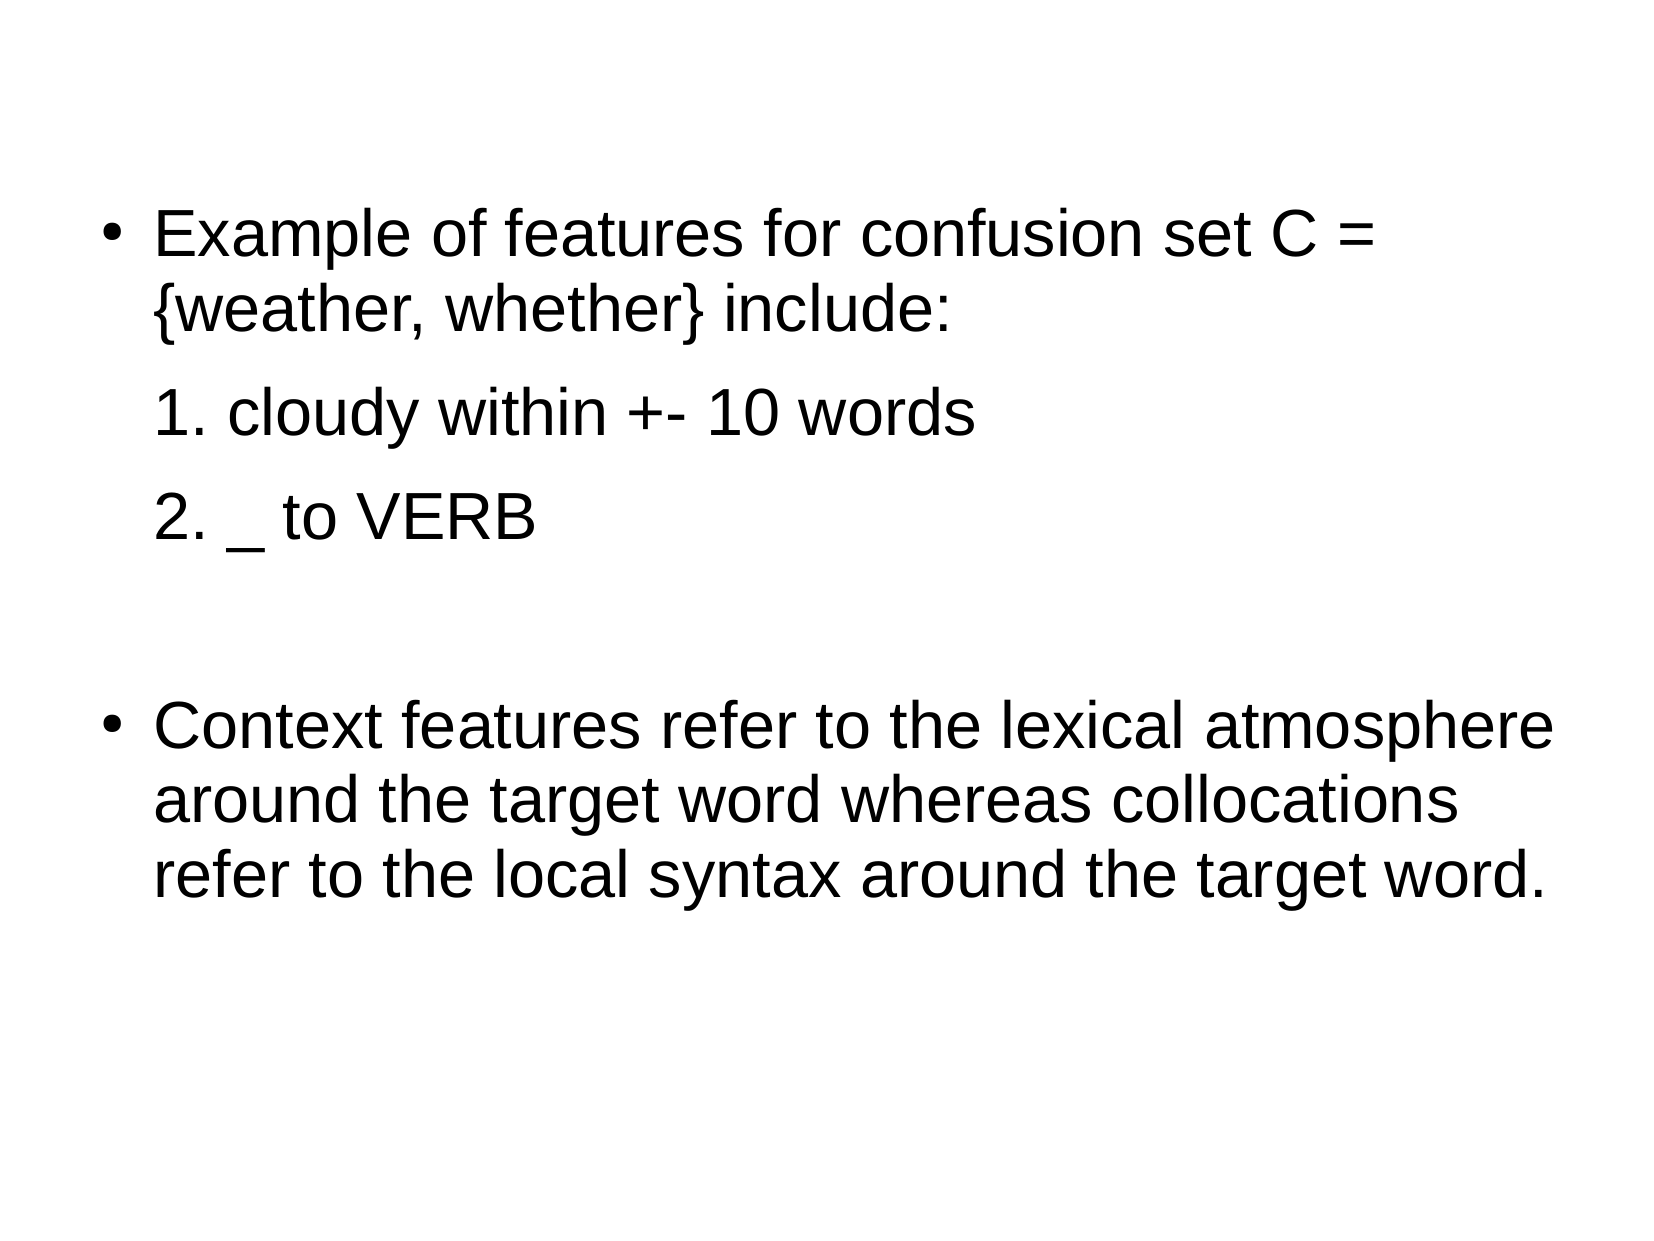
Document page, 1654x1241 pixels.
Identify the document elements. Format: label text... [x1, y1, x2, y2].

list Example of features for confusion set C = {weather, whether} include: 1. cloudy within +- 10 words 2. _ to VERB Context features refer to the lexical atmosphere around the target word whereas collocations refer to the local syntax around the target word. [82, 195, 1571, 916]
